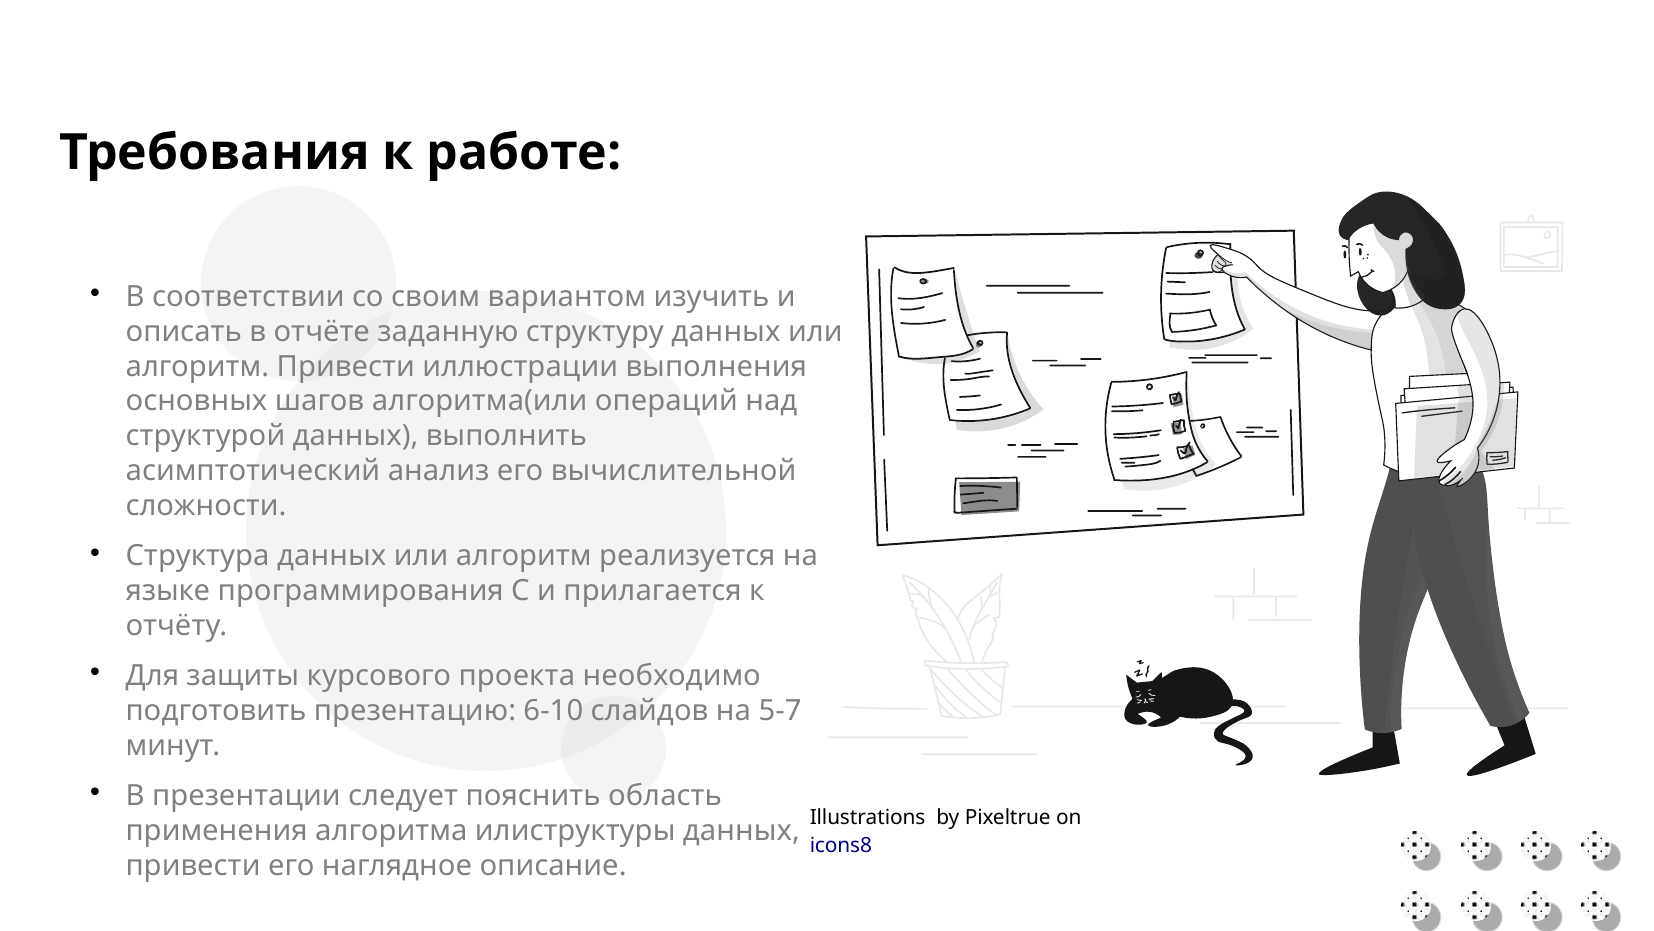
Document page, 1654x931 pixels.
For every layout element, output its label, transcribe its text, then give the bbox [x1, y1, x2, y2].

picture [1581, 830, 1612, 862]
picture [1400, 891, 1432, 922]
picture [1400, 830, 1432, 862]
picture [1580, 890, 1612, 922]
picture [1520, 831, 1552, 862]
picture [1461, 890, 1492, 922]
text_box Требования к работе: [44, 112, 713, 182]
picture [1520, 890, 1552, 922]
text_box В соответствии со своим вариантом изучить и описать в отчёте заданную структуру данных или алгоритм. Привести иллюстрации выполнения основных шагов алгоритма(или операций над структурой данных), выполнить асимптотический анализ его вычислительной сложности. Структура данных или алгоритм реализуется на языке программирования C и прилагается к отчёту. Для защиты курсового проекта необходимо подготовить презентацию: 6-10 слайдов на 5-7 минут. В презентации следует пояснить область применения алгоритма илиструктуры данных, привести его наглядное описание. [75, 269, 863, 598]
picture [1460, 830, 1492, 862]
